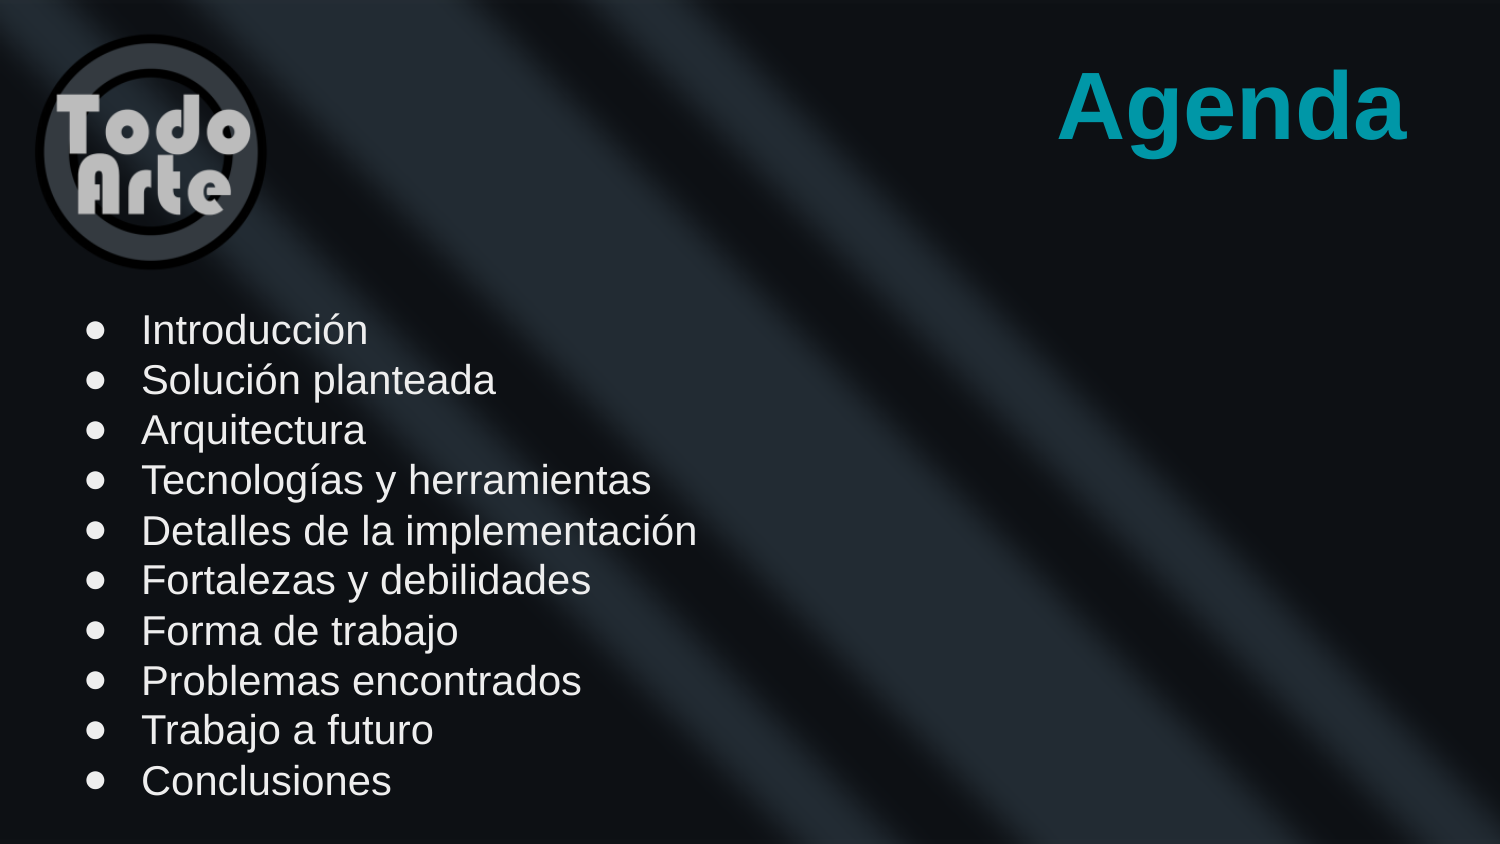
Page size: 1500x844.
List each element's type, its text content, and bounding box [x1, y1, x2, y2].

picture [0, 0, 1500, 844]
list Introducción Solución planteada Arquitectura Tecnologías y herramientas Detalles de la implementación Fortalezas y debilidades Forma de trabajo Problemas encontrados Trabajo a futuro Conclusiones [51, 288, 1449, 813]
title Agenda [207, 28, 1449, 159]
